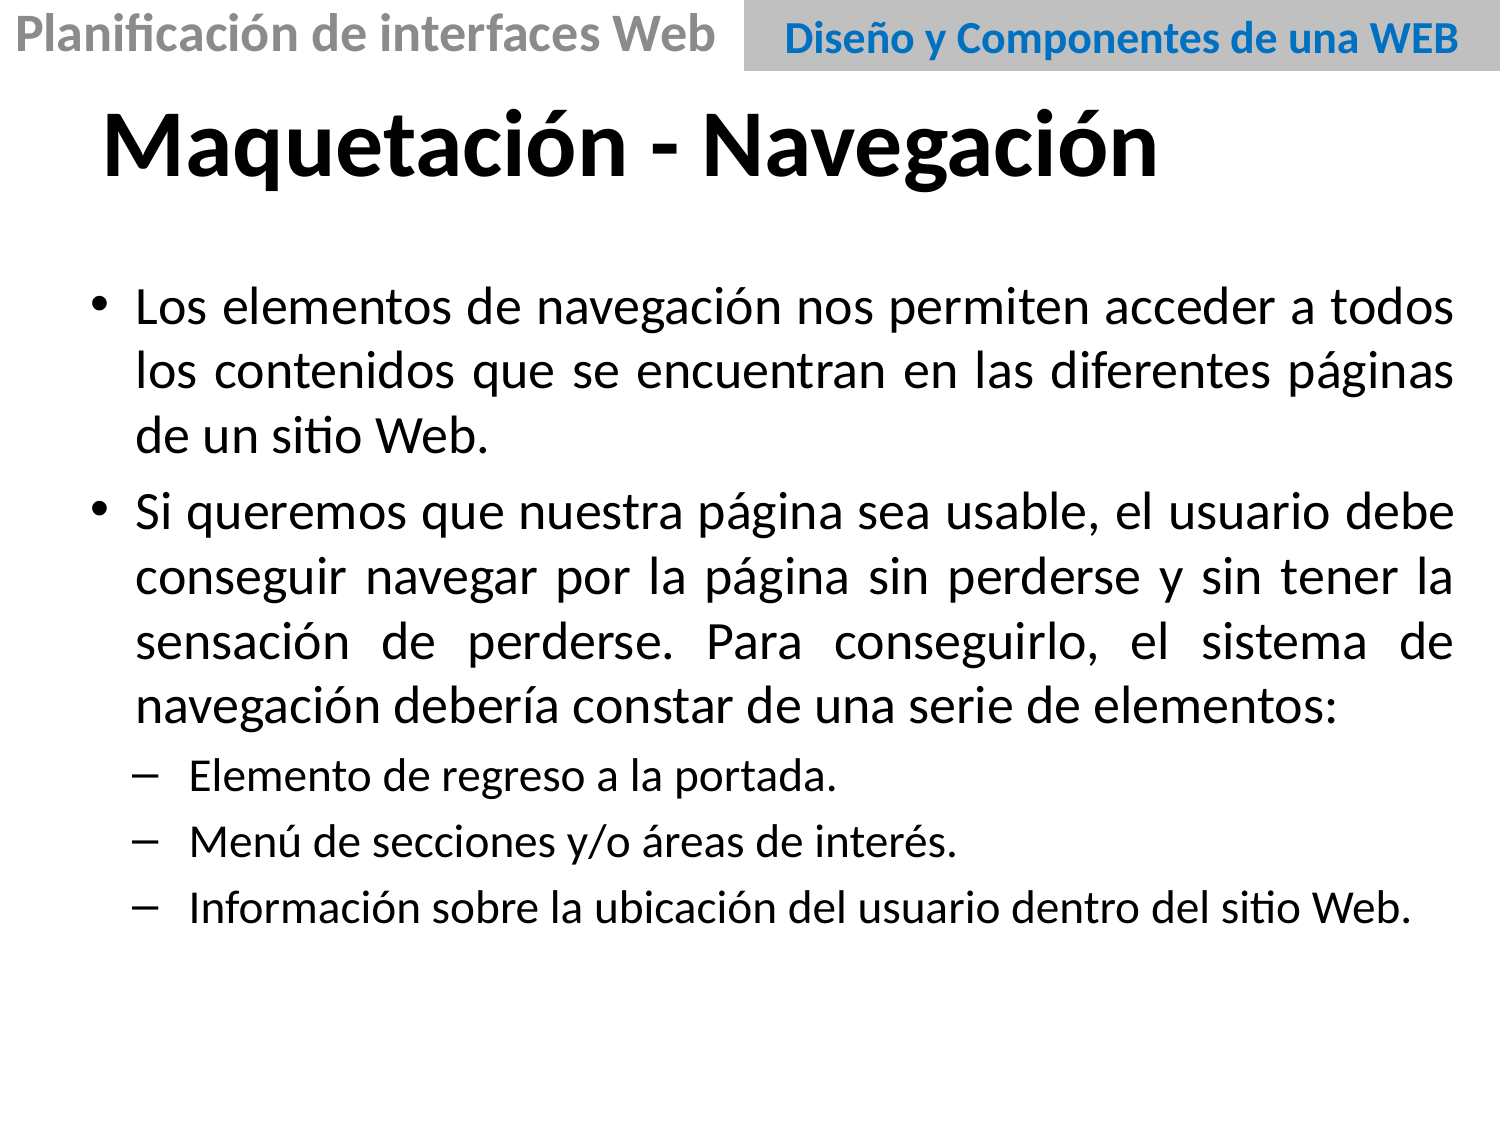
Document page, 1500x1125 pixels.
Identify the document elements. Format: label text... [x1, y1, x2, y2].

title Planificación de interfaces Web [0, 0, 744, 60]
text_box Maquetación - Navegación [86, 60, 1447, 232]
list Los elementos de navegación nos permiten acceder a todos los contenidos que se encuentran en las diferentes páginas de un sitio Web. Si queremos que nuestra página sea usable, el usuario debe conseguir navegar por la página sin perderse y sin tener la sensación de perderse. Para conseguirlo, el sistema de navegación debería constar de una serie de elementos: Elemento de regreso a la portada. Menú de secciones y/o áreas de interés. Información sobre la ubicación del usuario dentro del sitio Web. [75, 262, 1471, 1005]
title Diseño y Componentes de una WEB [744, 0, 1500, 71]
